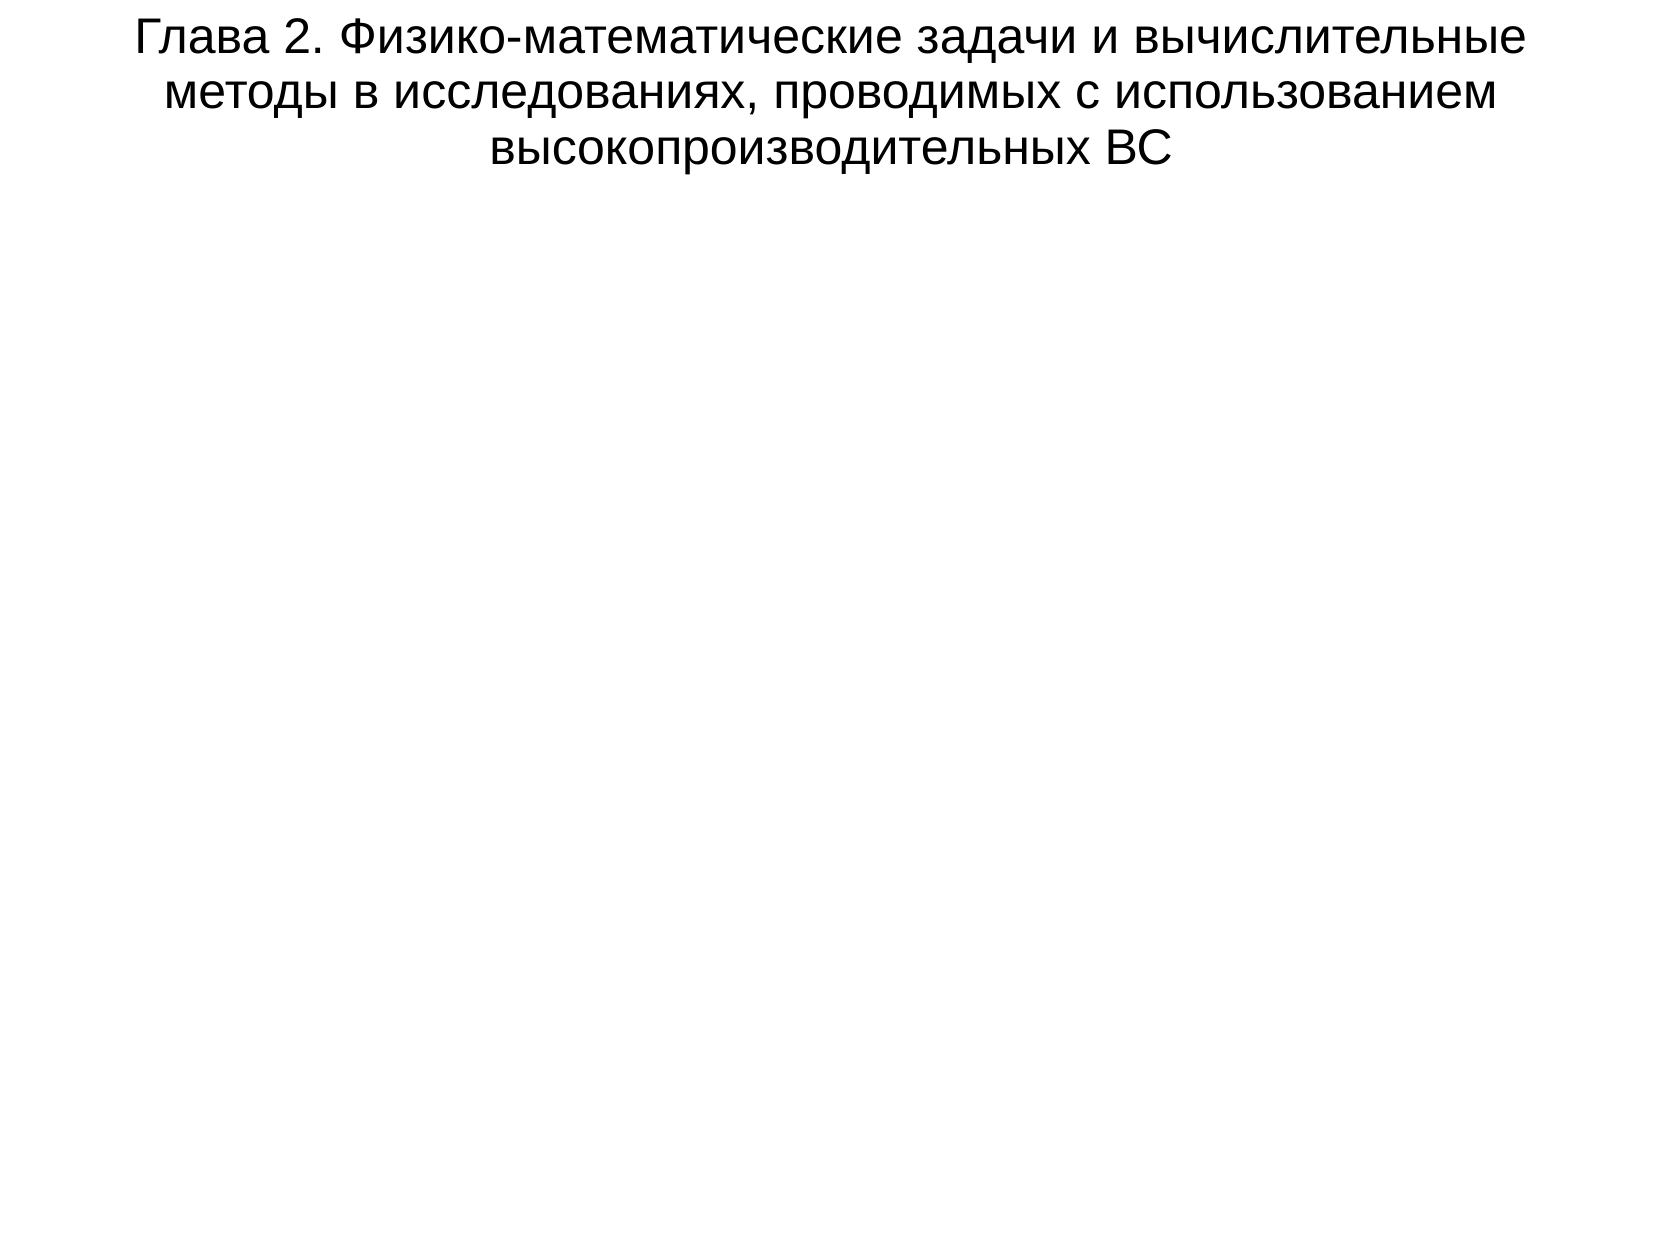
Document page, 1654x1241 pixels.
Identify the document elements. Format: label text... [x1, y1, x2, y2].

title Глава 2. Физико-математические задачи и вычислительные методы в исследованиях, проводимых с использованием высокопроизводительных ВС [86, 0, 1576, 196]
